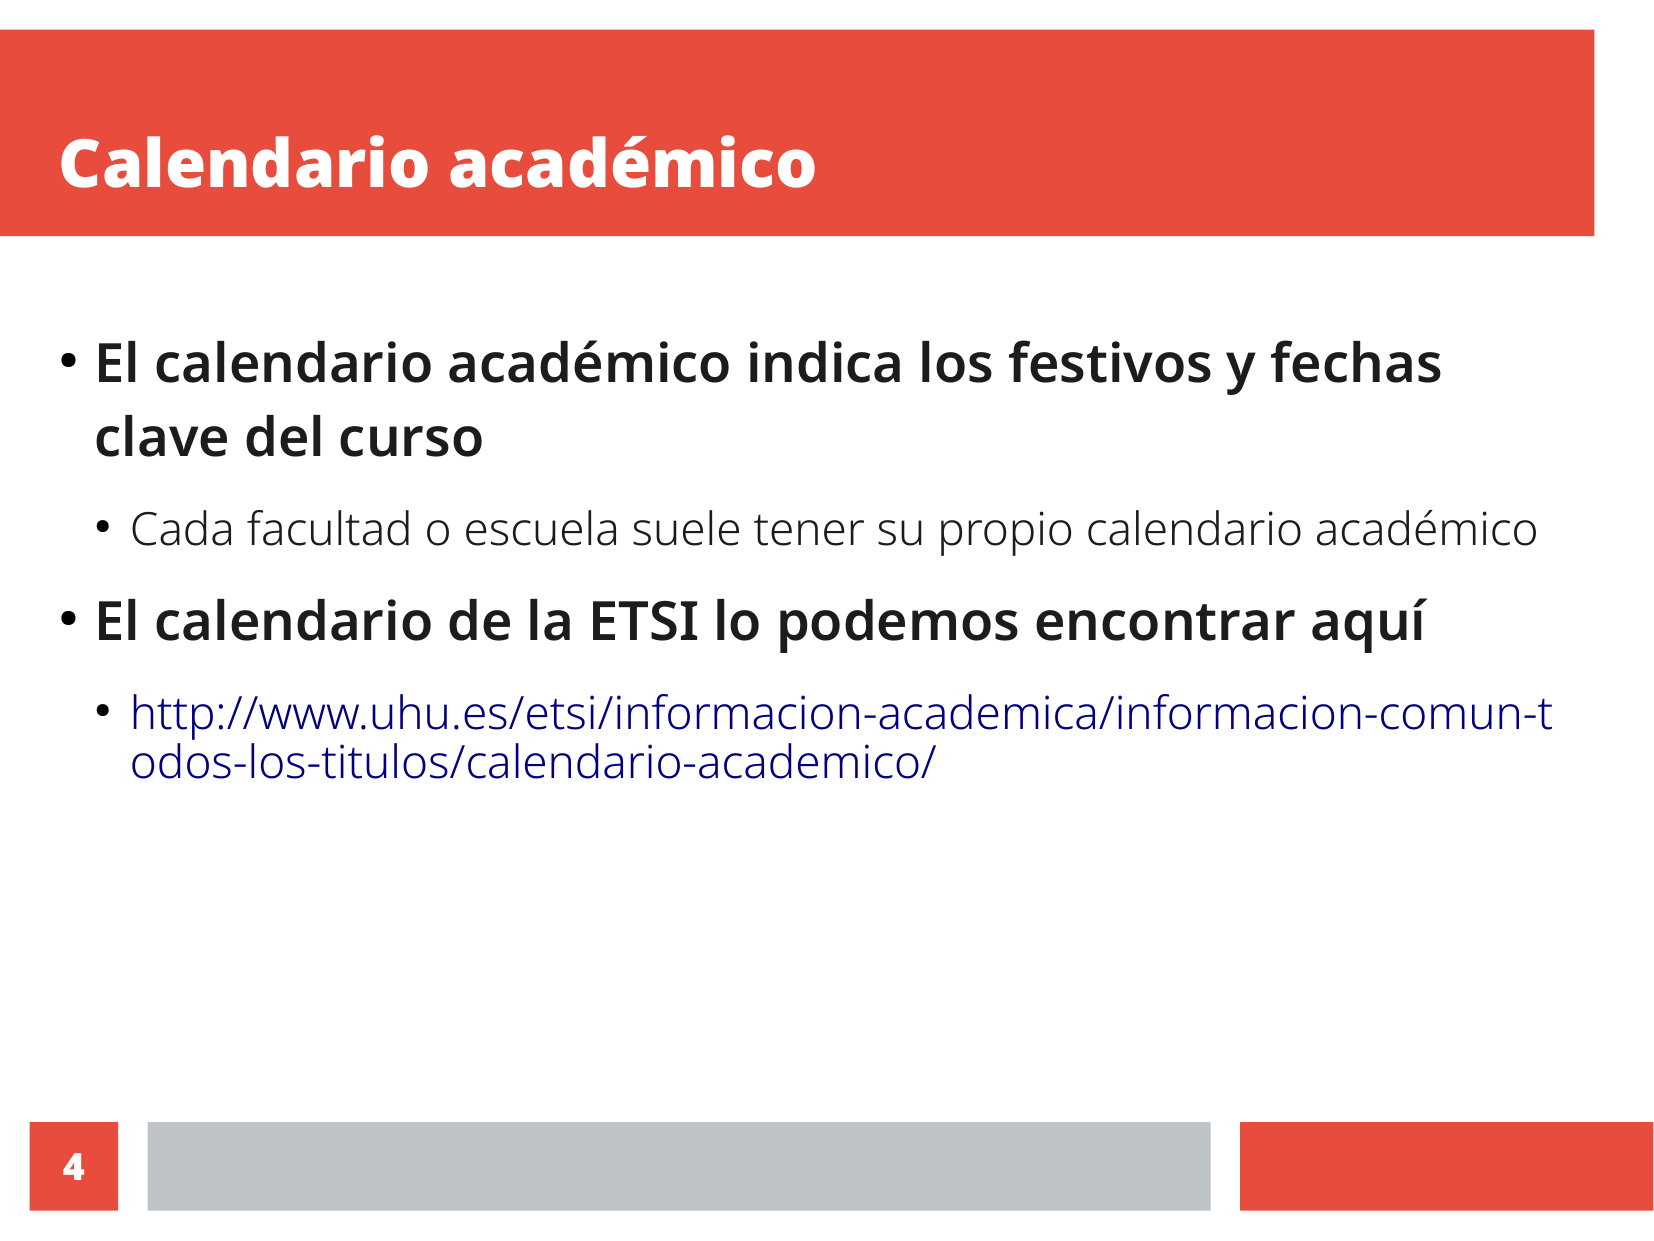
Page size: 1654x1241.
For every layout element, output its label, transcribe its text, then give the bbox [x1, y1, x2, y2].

list El calendario académico indica los festivos y fechas clave del curso Cada facultad o escuela suele tener su propio calendario académico El calendario de la ETSI lo podemos encontrar aquí http://www.uhu.es/etsi/informacion-academica/informacion-comun-todos-los-titulos/calendario-academico/ [59, 324, 1565, 1093]
title Calendario académico [59, 59, 1595, 207]
